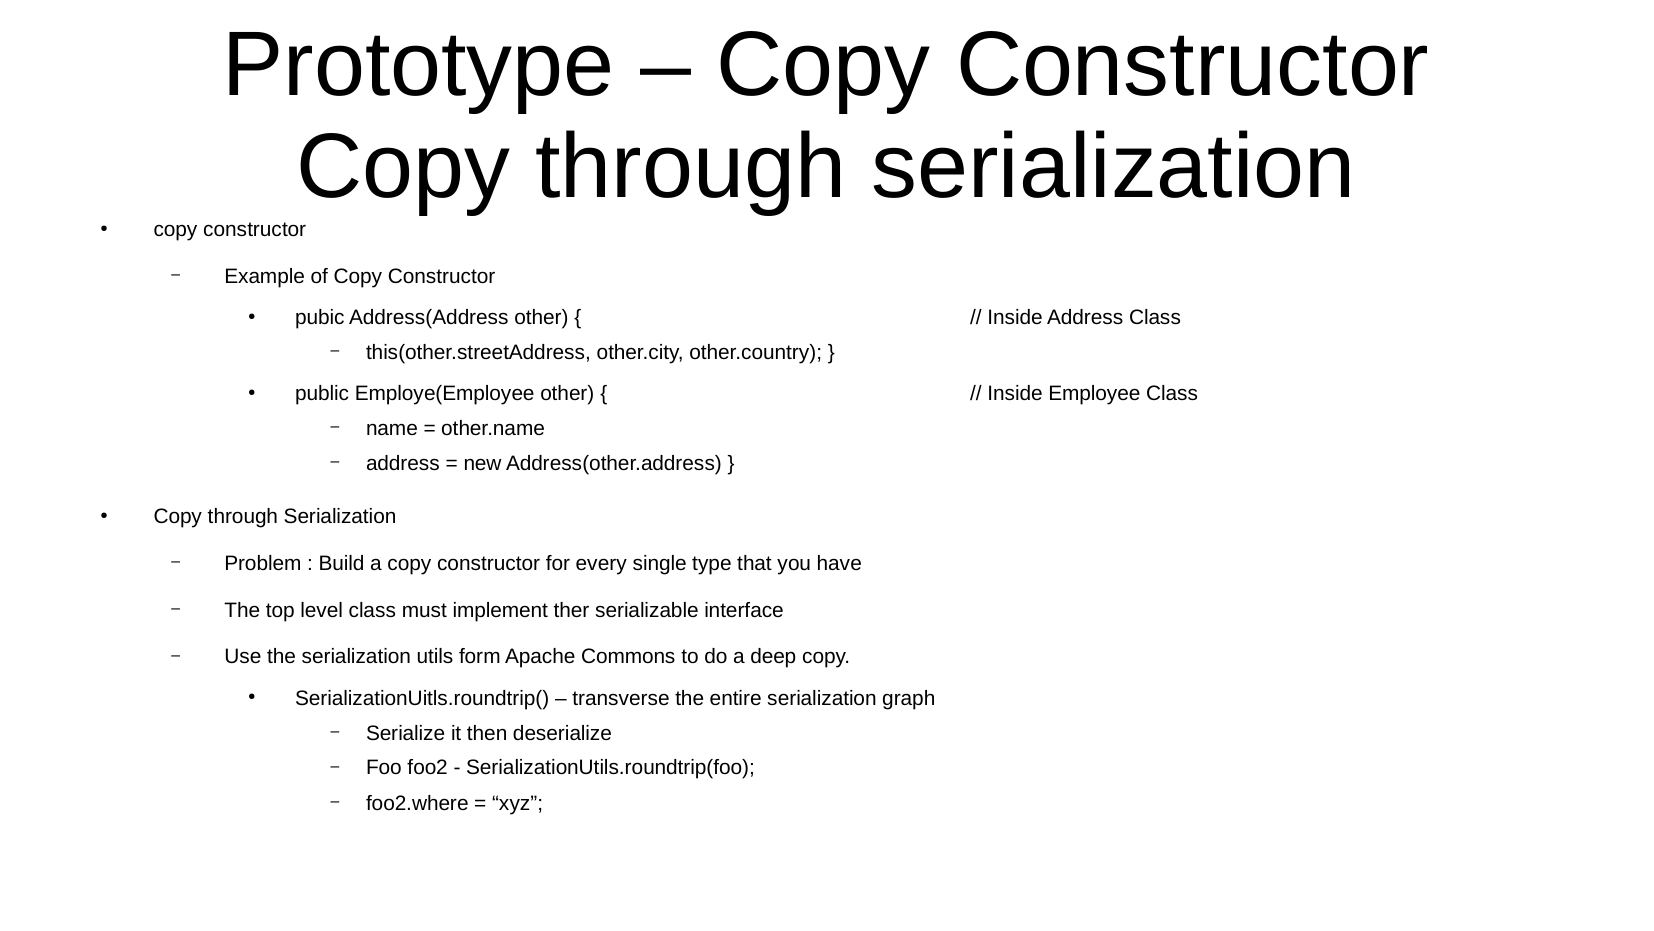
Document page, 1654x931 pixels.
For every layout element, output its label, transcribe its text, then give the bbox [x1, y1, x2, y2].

title Prototype – Copy Constructor Copy through serialization [82, 12, 1571, 217]
list copy constructor Example of Copy Constructor pubic Address(Address other) { // Inside Address Class this(other.streetAddress, other.city, other.country); } public Employe(Employee other) { // Inside Employee Class name = other.name address = new Address(other.address) } Copy through Serialization Problem : Build a copy constructor for every single type that you have The top level class must implement ther serializable interface Use the serialization utils form Apache Commons to do a deep copy. SerializationUitls.roundtrip() – transverse the entire serialization graph Serialize it then deserialize Foo foo2 - SerializationUtils.roundtrip(foo); foo2.where = “xyz”; [82, 217, 1636, 901]
